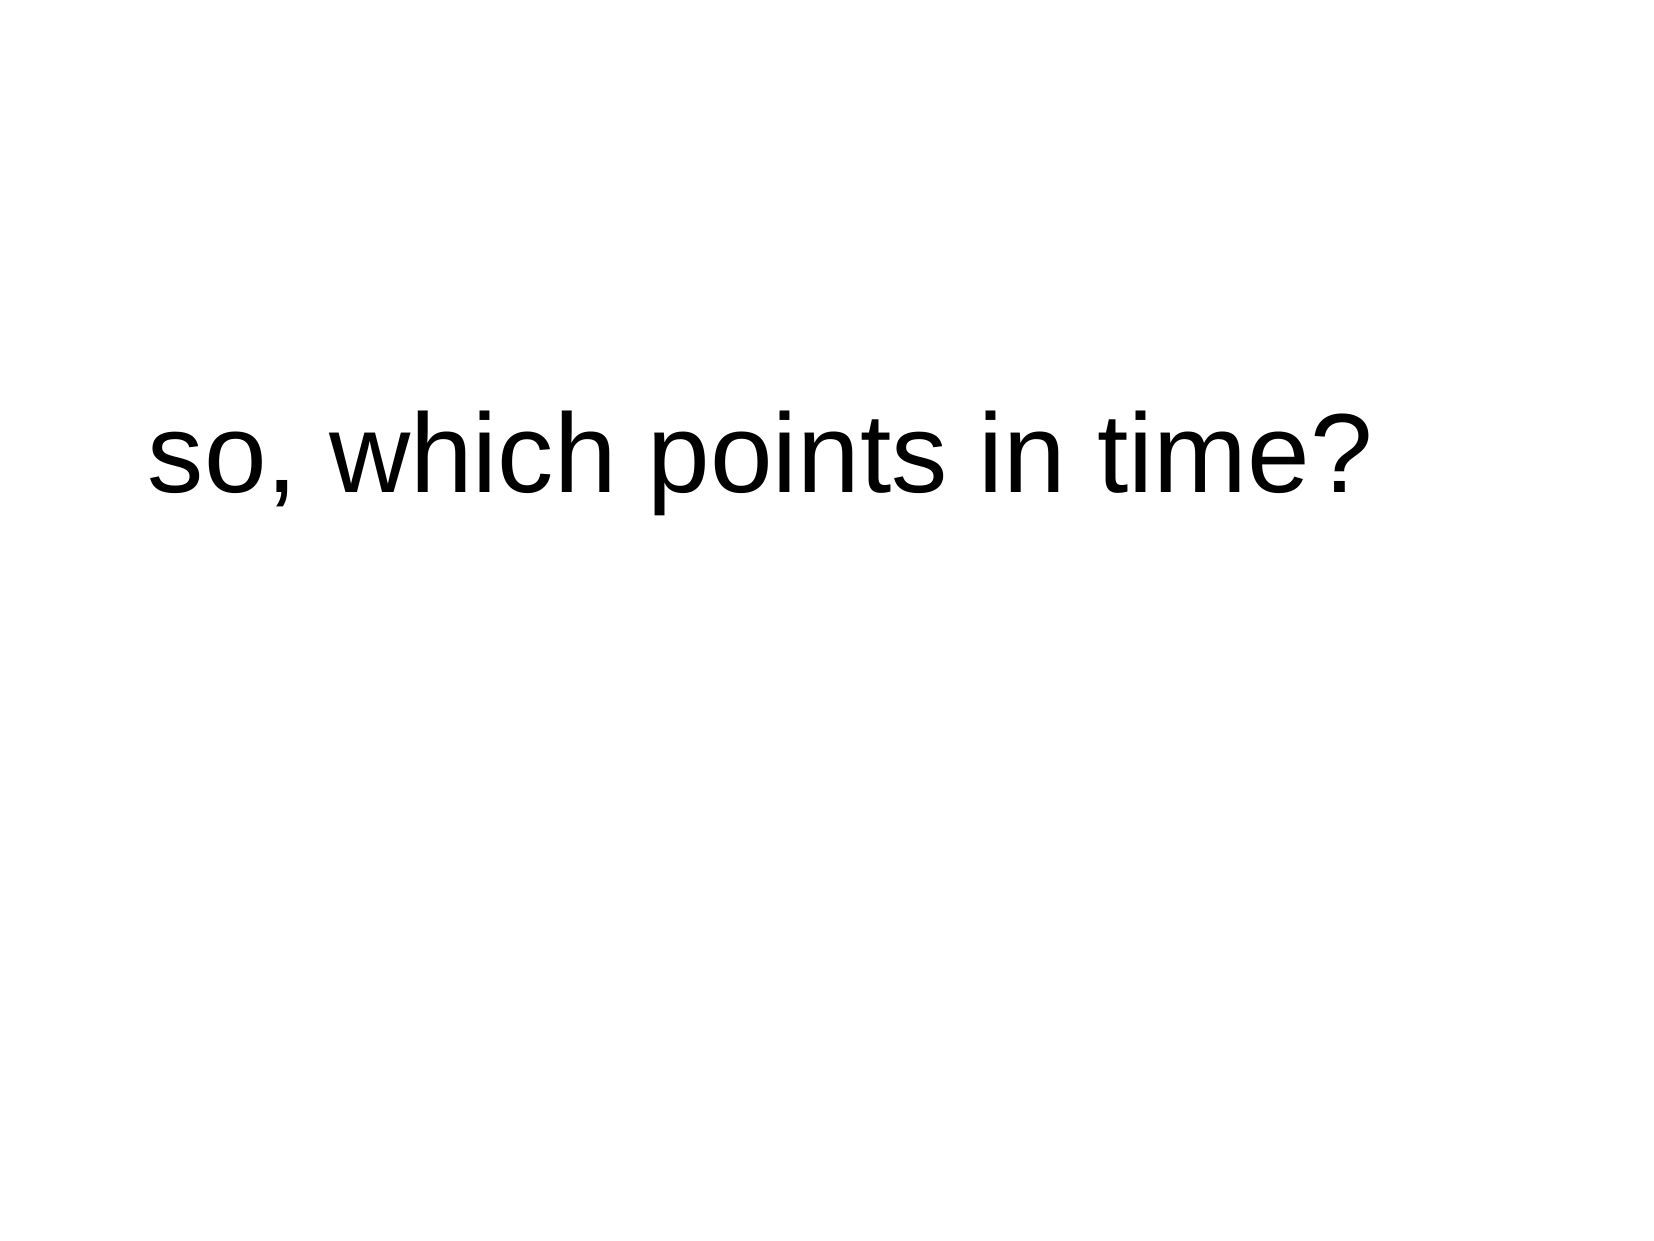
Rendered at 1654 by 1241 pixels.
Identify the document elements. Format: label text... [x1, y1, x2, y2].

text_box so, which points in time? [133, 383, 1532, 530]
